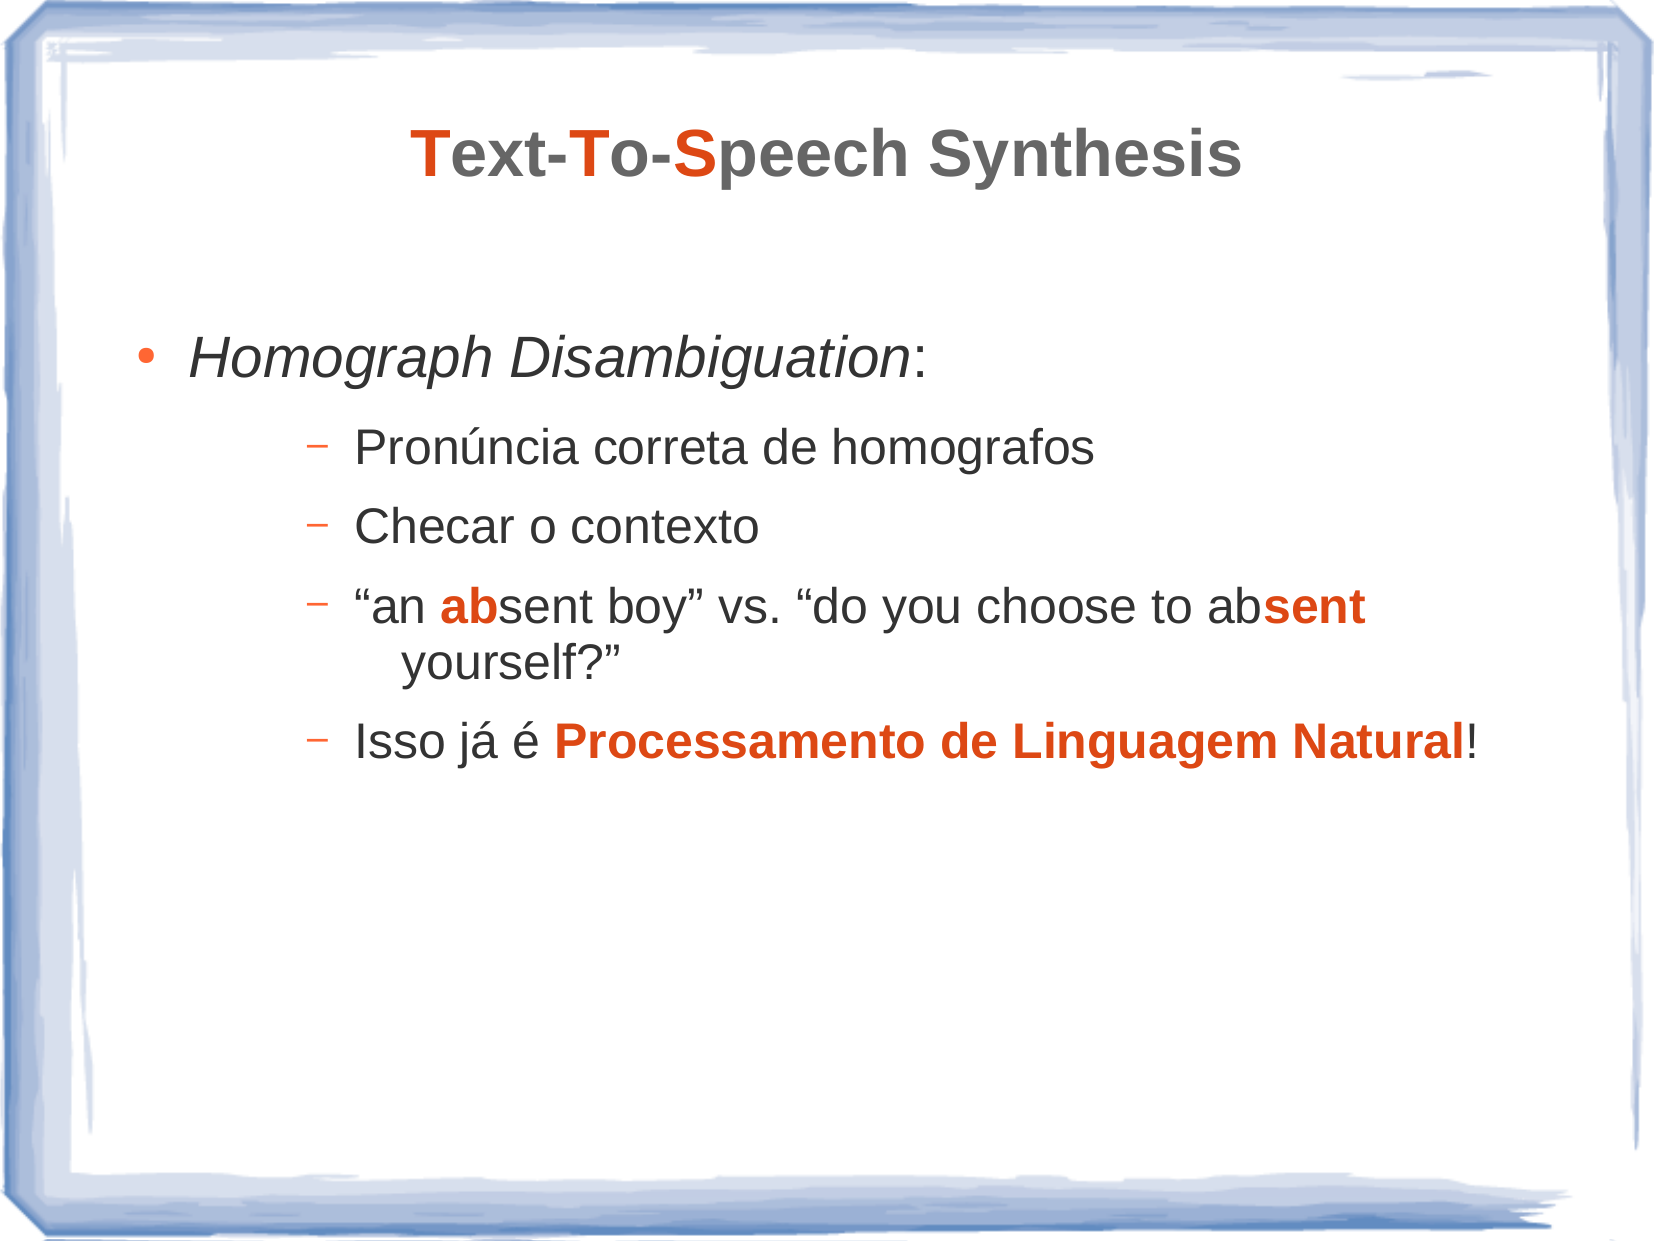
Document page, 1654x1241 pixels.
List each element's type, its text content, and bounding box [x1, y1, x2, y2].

title Text-To-Speech Synthesis [82, 49, 1571, 257]
picture [0, 0, 1654, 1241]
list Homograph Disambiguation: Pronúncia correta de homografos Checar o contexto “an absent boy” vs. “do you choose to absent yourself?” Isso já é Processamento de Linguagem Natural! [118, 324, 1571, 1045]
